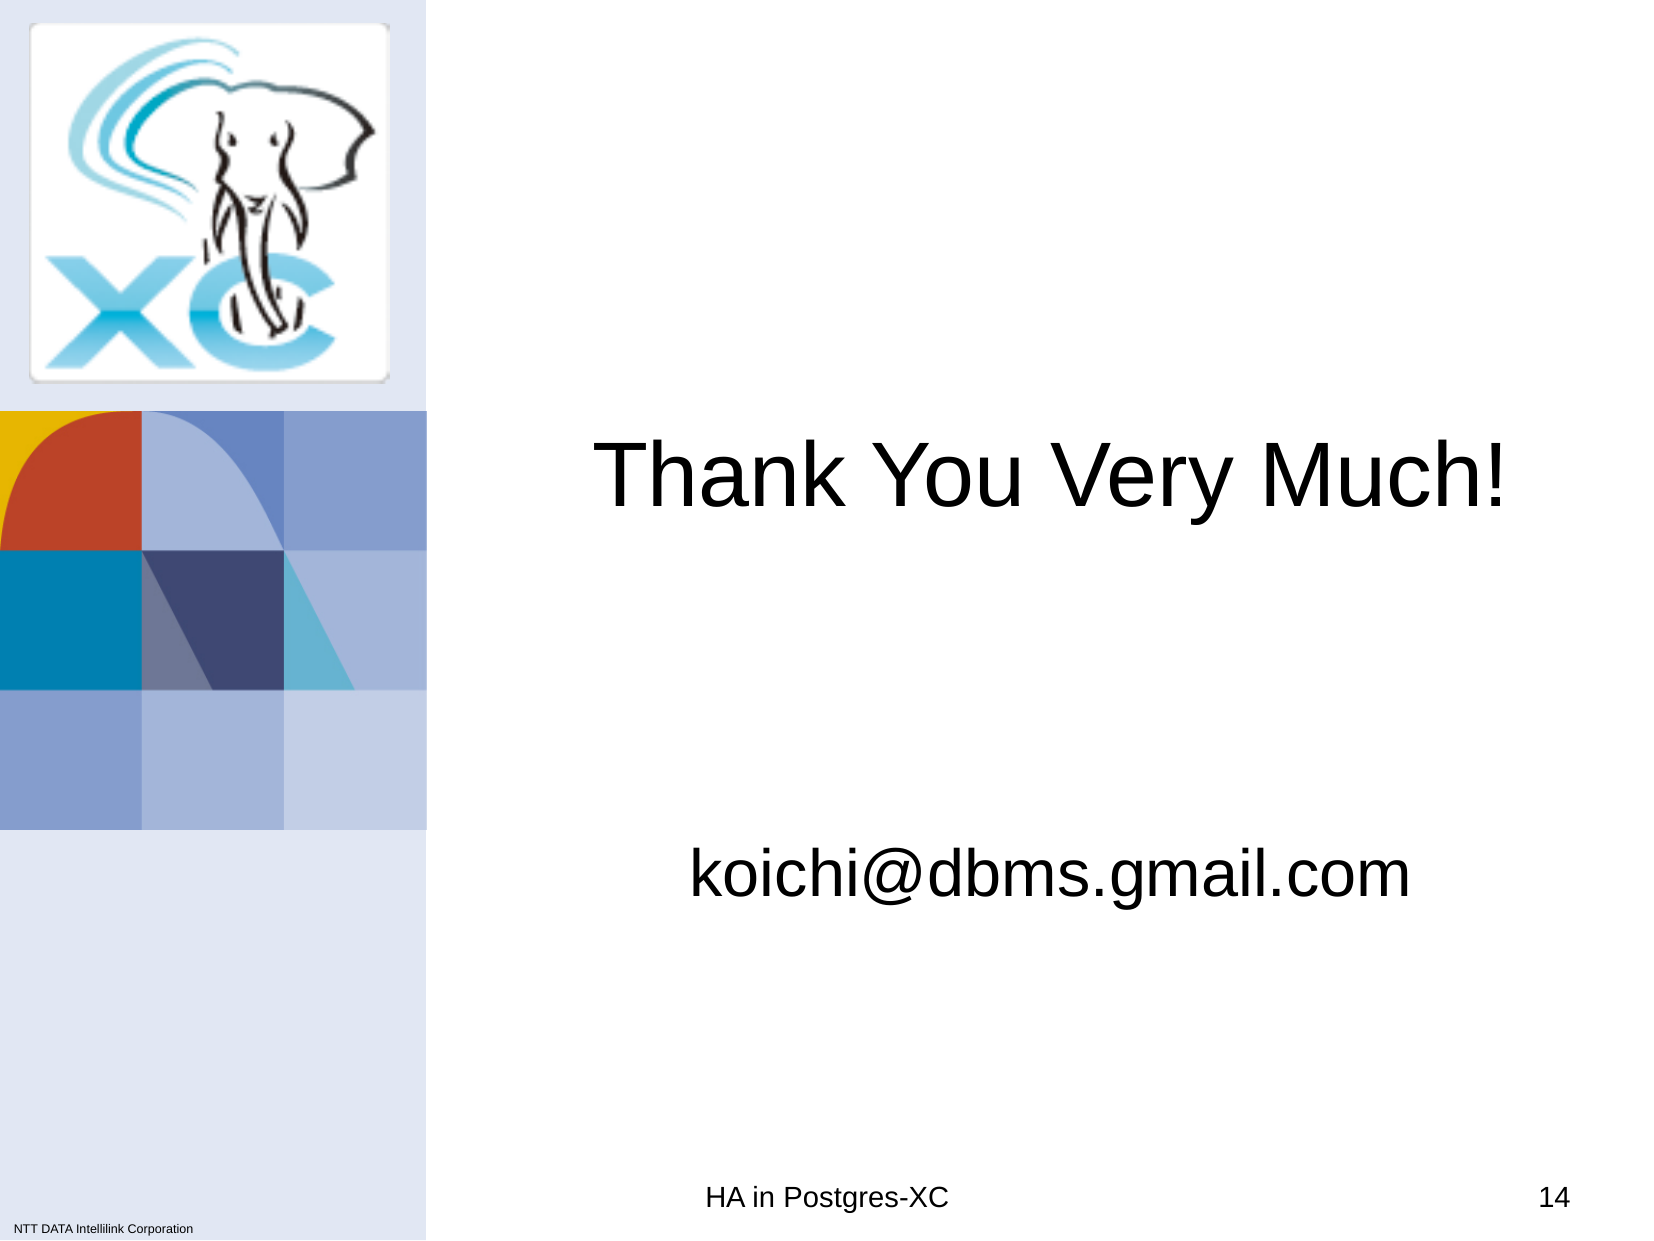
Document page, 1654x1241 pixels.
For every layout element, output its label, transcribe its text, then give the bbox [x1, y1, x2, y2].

title Thank You Very Much! [496, 371, 1607, 579]
subtitle koichi@dbms.gmail.com [519, 685, 1583, 1062]
picture [0, 411, 427, 830]
picture [29, 23, 390, 384]
